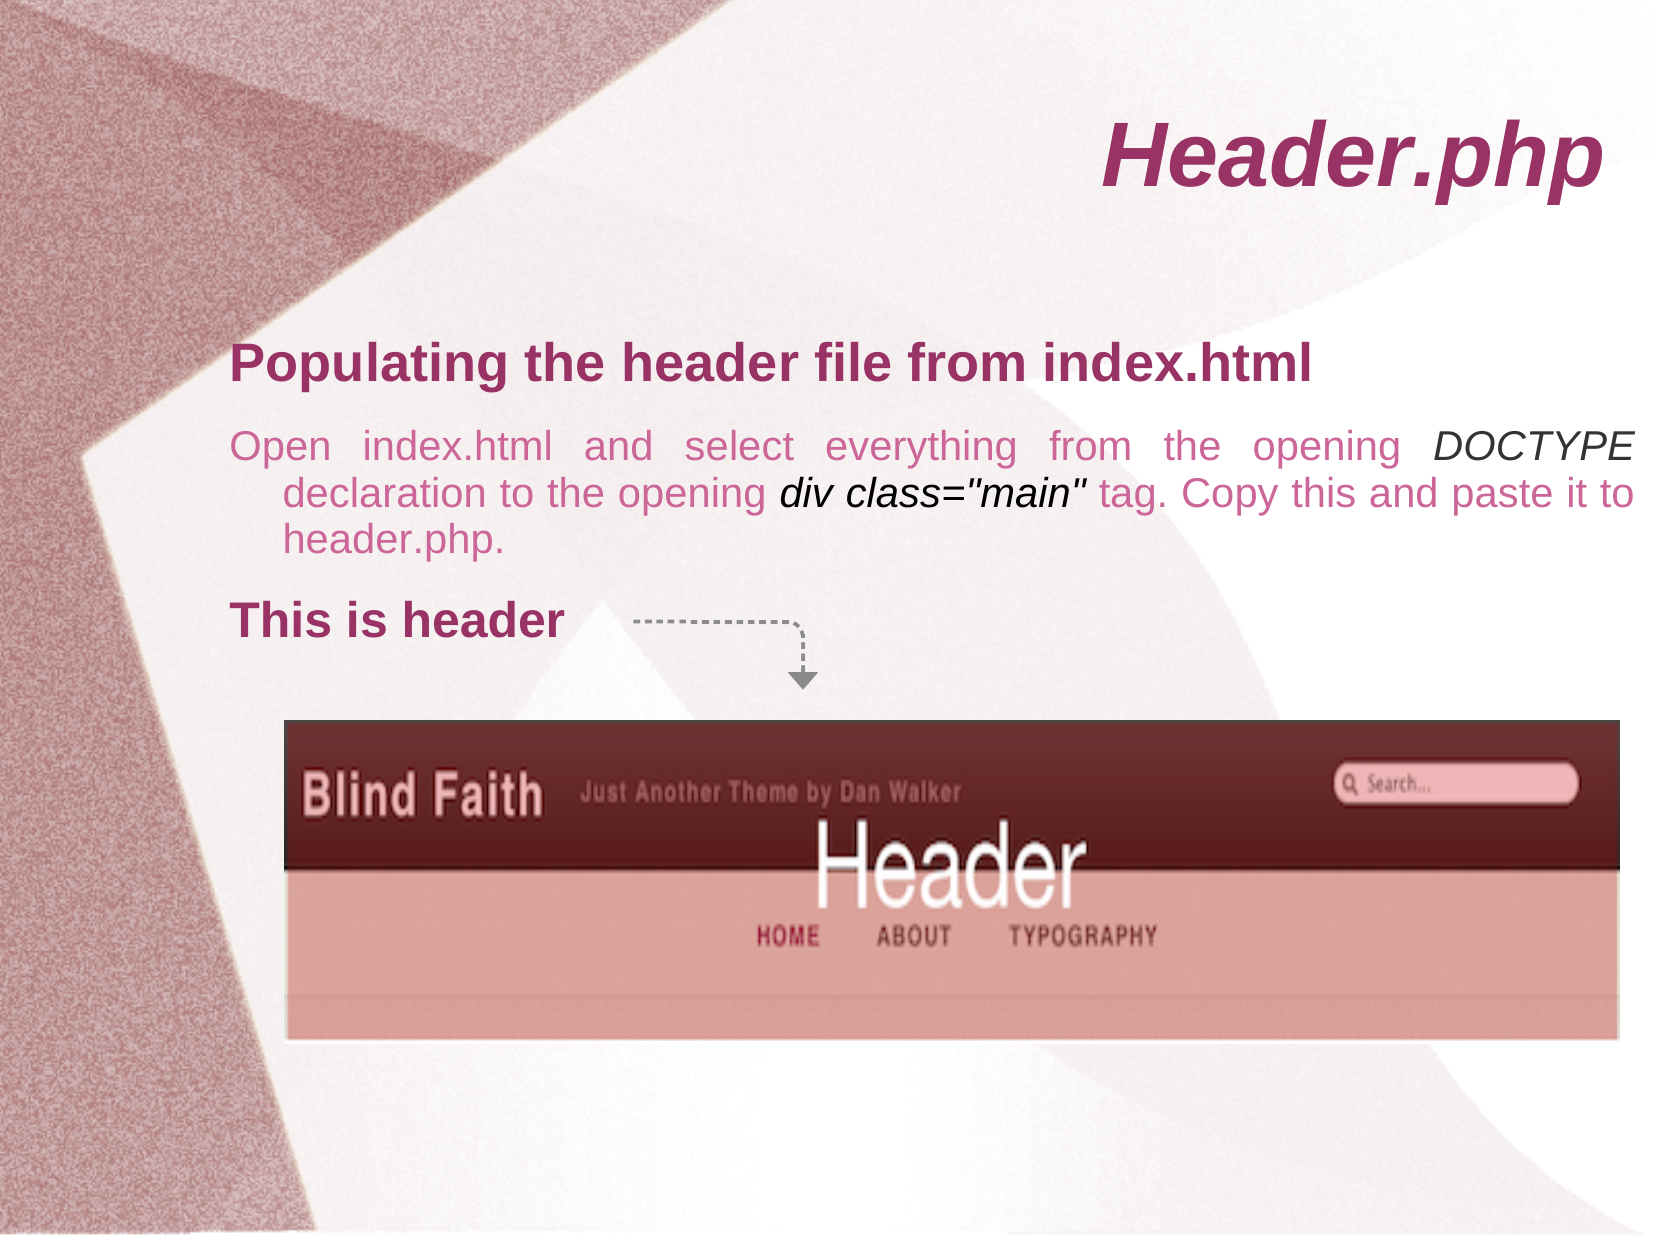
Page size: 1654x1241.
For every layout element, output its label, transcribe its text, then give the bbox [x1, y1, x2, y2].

picture [0, 0, 1654, 1241]
list Populating the header file from index.html Open index.html and select everything from the opening DOCTYPE declaration to the opening div class="main" tag. Copy this and paste it to header.php. This is header [211, 329, 1635, 1044]
title Header.php [596, 49, 1607, 257]
